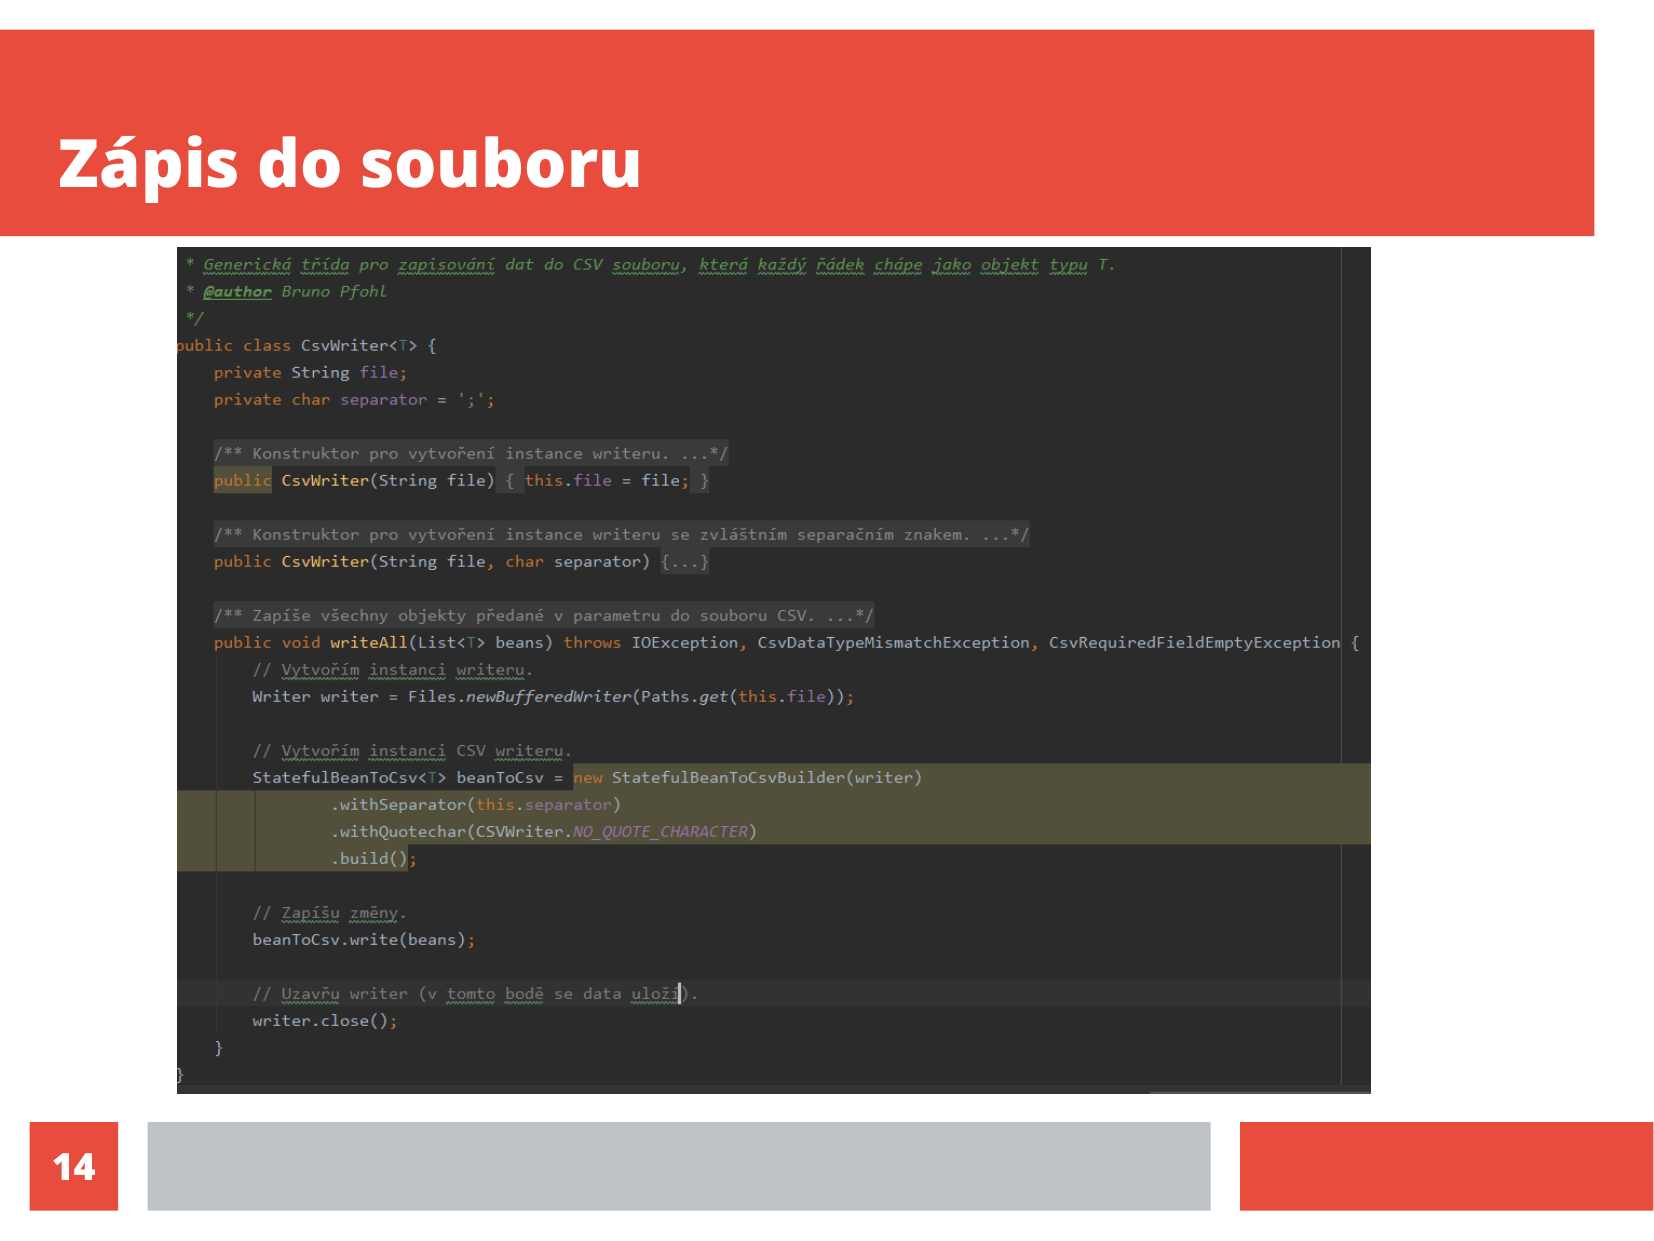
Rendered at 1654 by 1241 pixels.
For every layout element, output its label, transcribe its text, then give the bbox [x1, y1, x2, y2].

picture [177, 247, 1371, 1094]
title Zápis do souboru [59, 59, 1595, 207]
